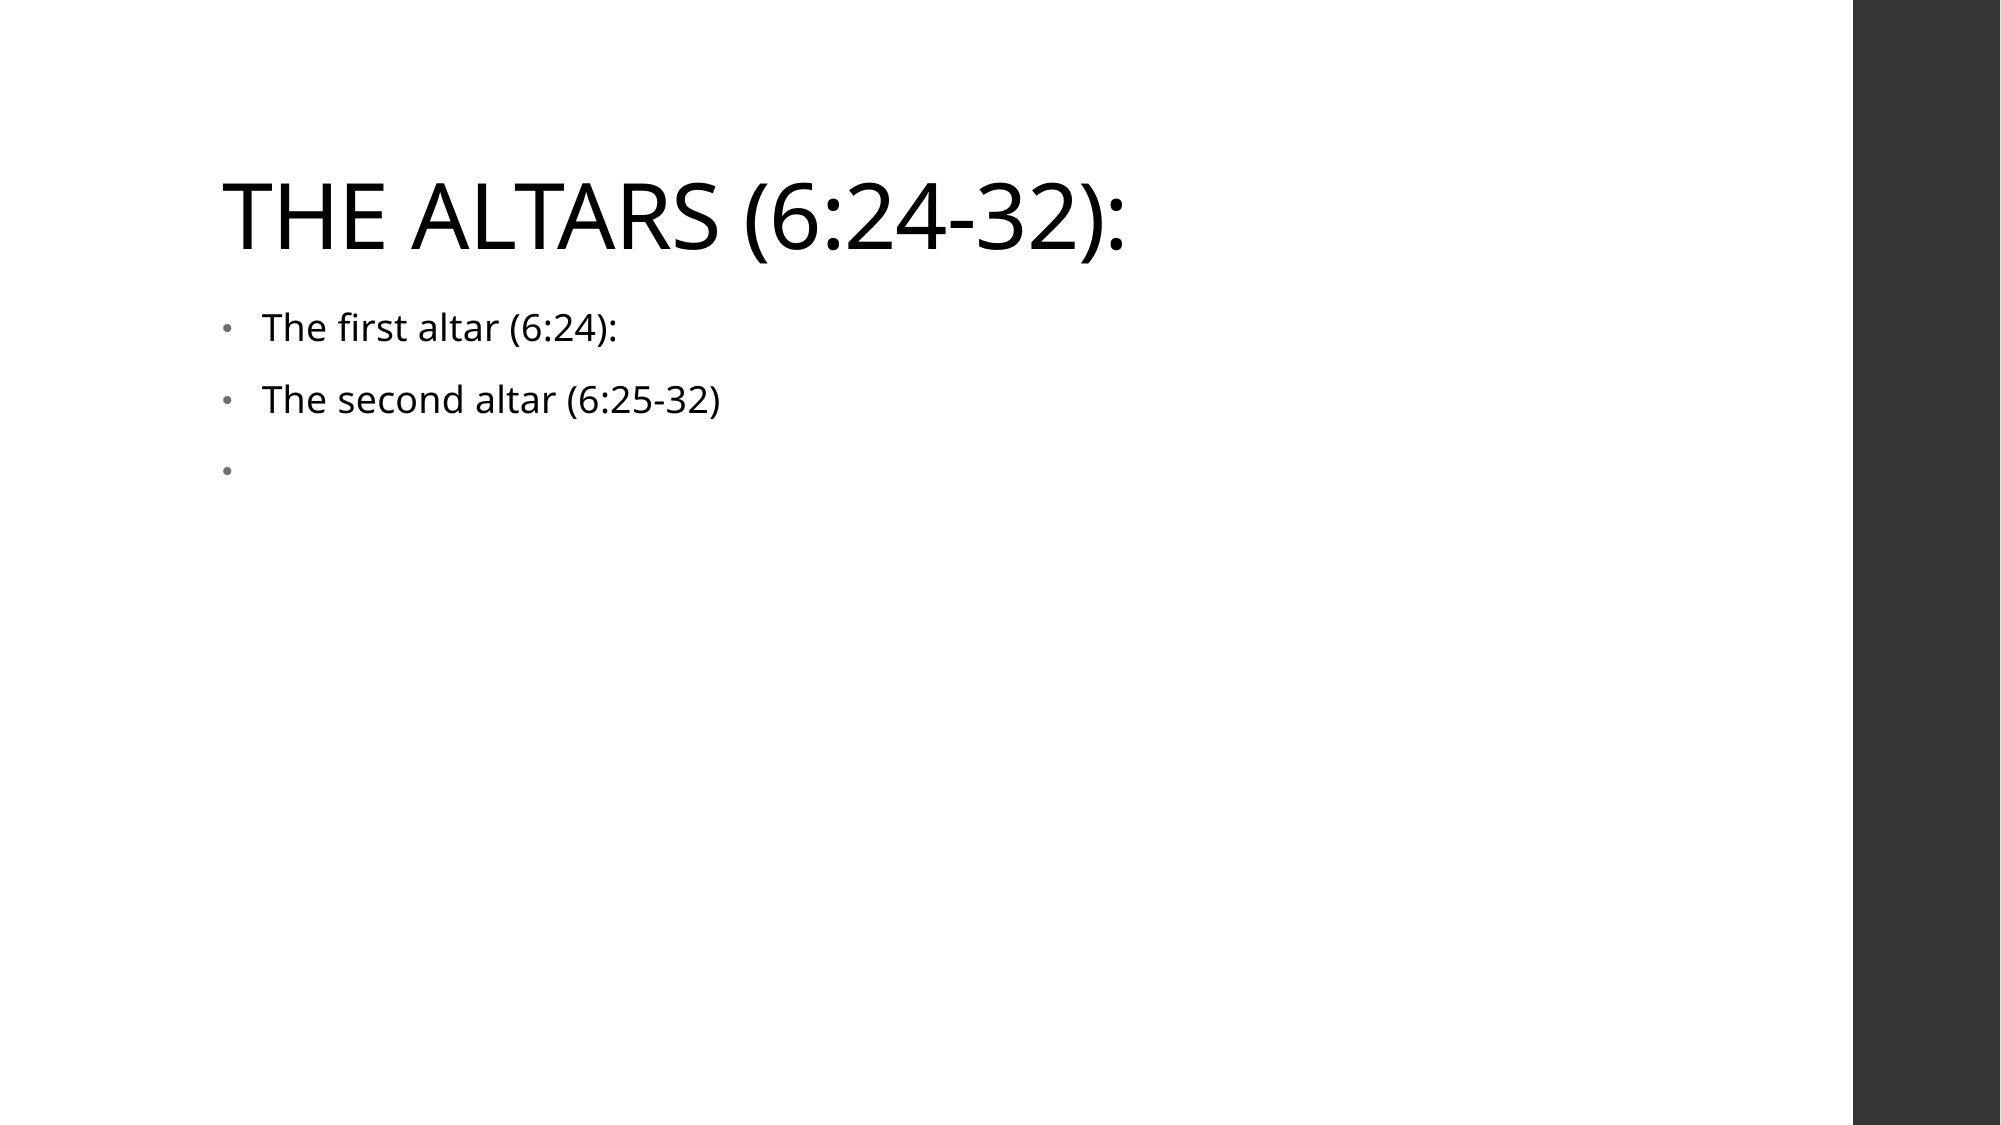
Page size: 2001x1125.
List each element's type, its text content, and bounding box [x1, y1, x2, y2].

title THE ALTARS (6:24-32): [206, 60, 1797, 278]
list The first altar (6:24): The second altar (6:25-32) [206, 299, 1617, 1014]
